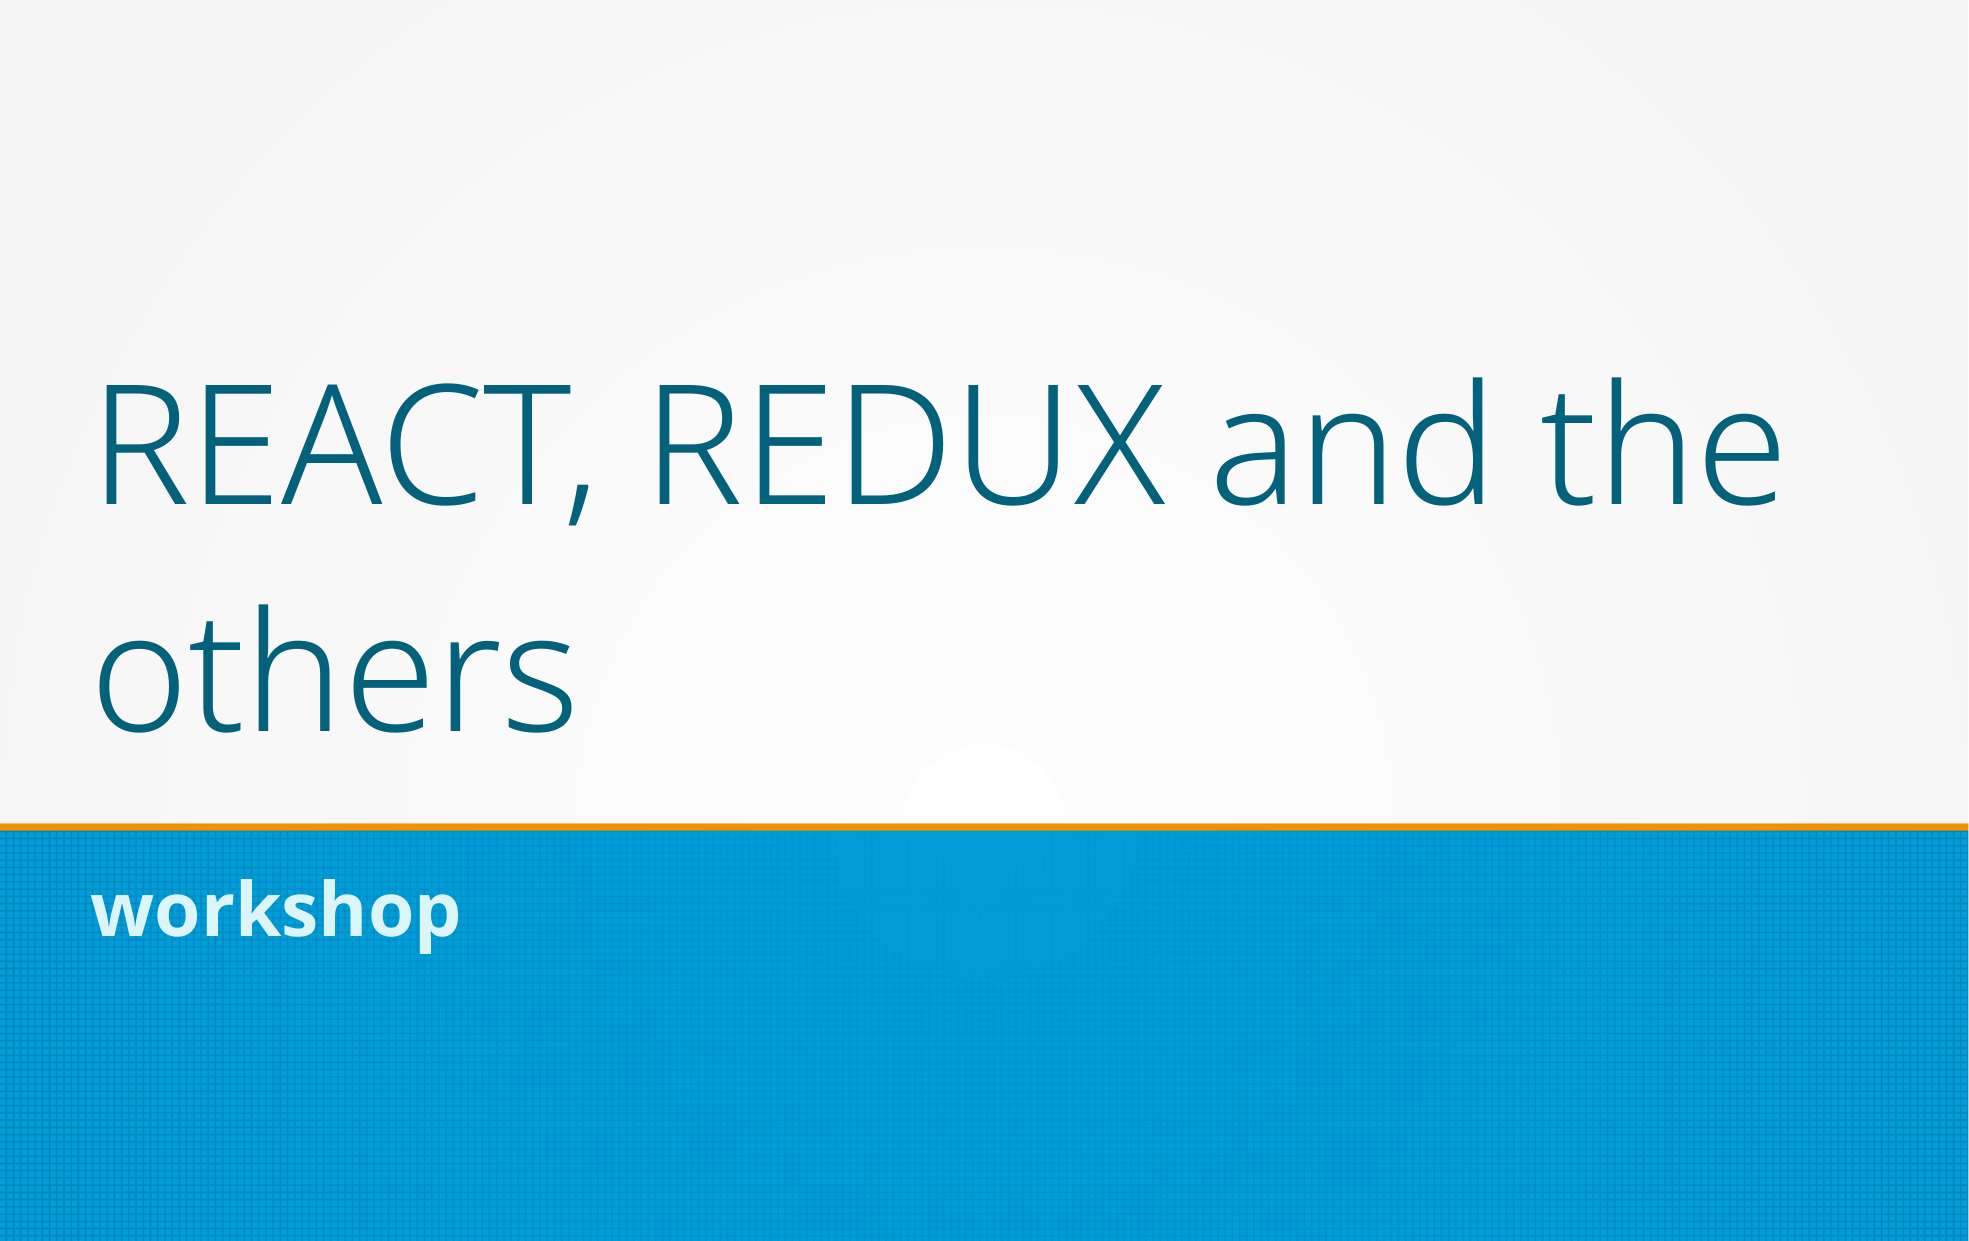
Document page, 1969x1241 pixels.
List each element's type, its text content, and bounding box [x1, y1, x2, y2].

subtitle workshop [90, 855, 1861, 1111]
picture [0, 0, 1969, 830]
title REACT, REDUX and the others [90, 49, 1862, 781]
